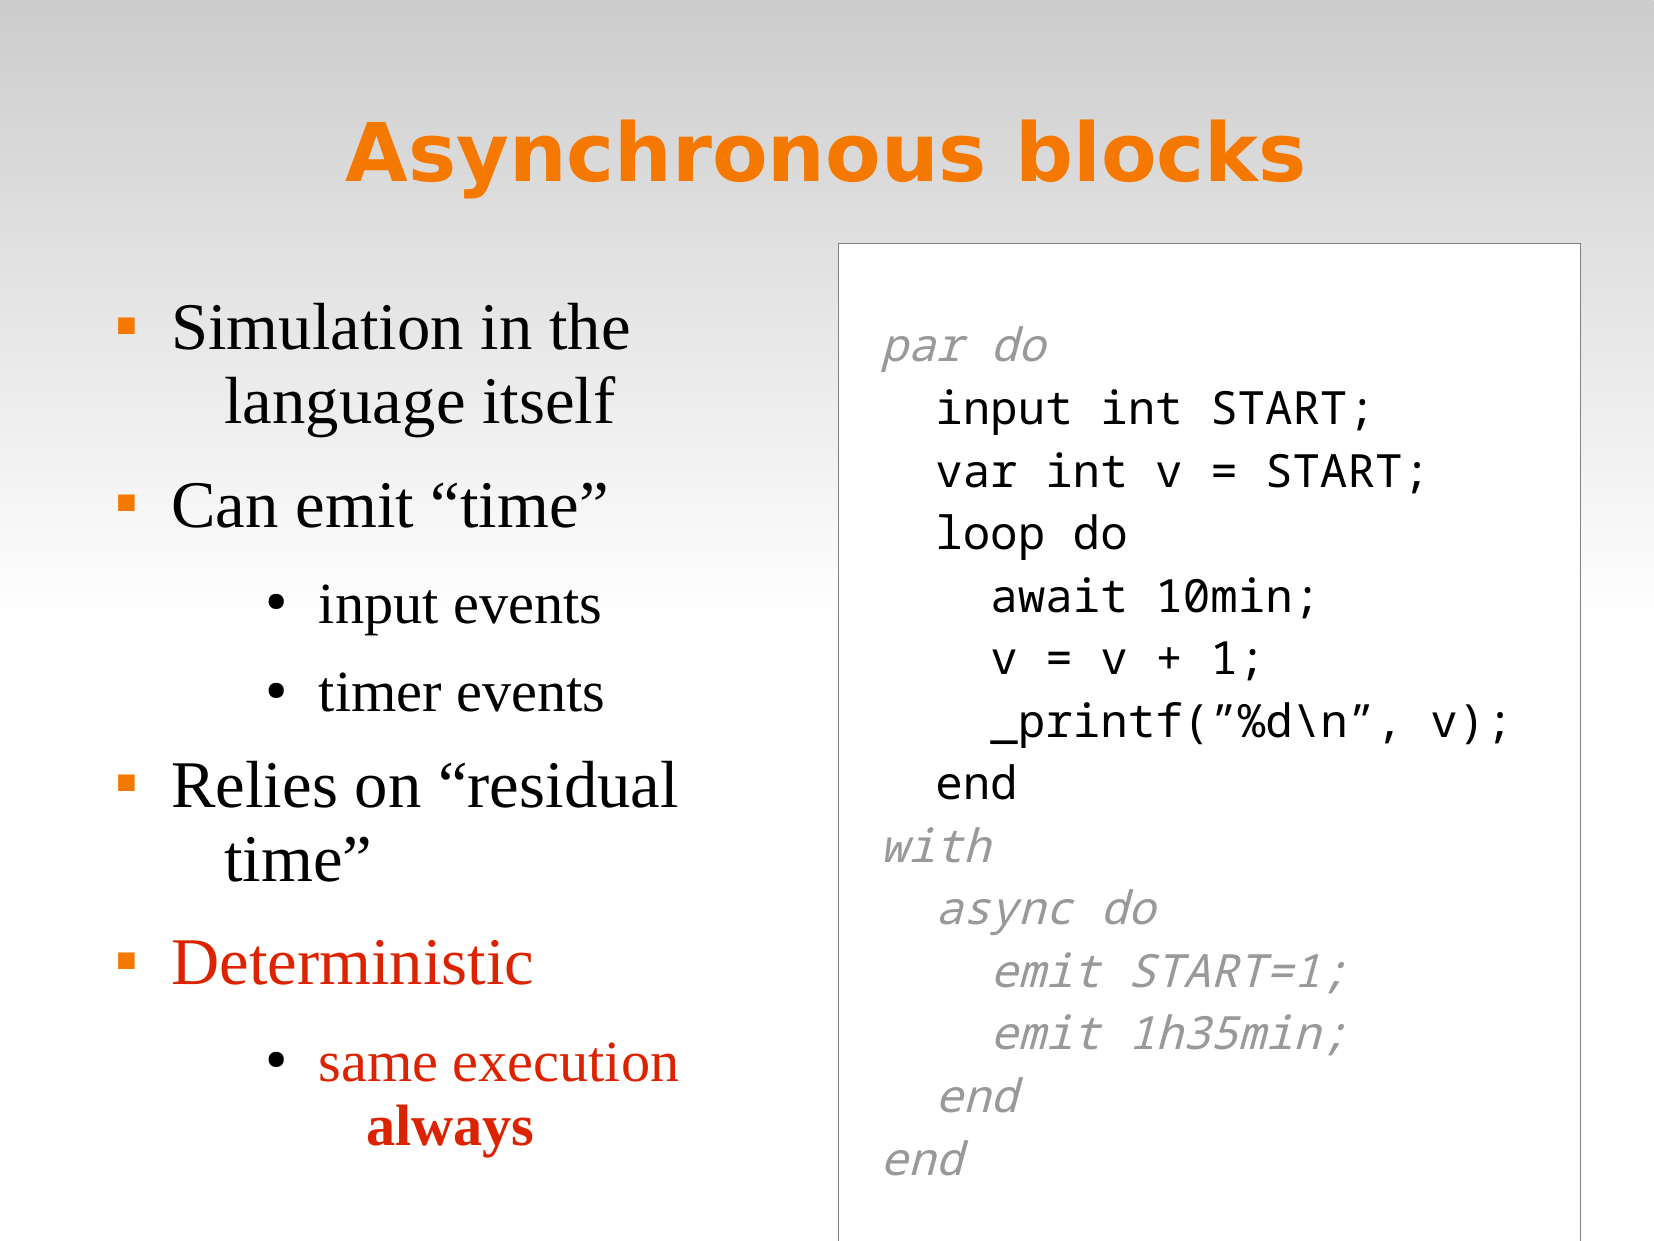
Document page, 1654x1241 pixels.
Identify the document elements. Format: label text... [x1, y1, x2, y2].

text_box par do input int START; var int v = START; loop do await 10min; v = v + 1; _printf(”%d\n”, v); end with async do emit START=1; emit 1h35min; end end [838, 243, 1581, 1111]
title Asynchronous blocks [82, 49, 1571, 257]
list Simulation in the language itself Can emit “time” input events timer events Relies on “residual time” Deterministic same execution always [82, 290, 809, 1241]
